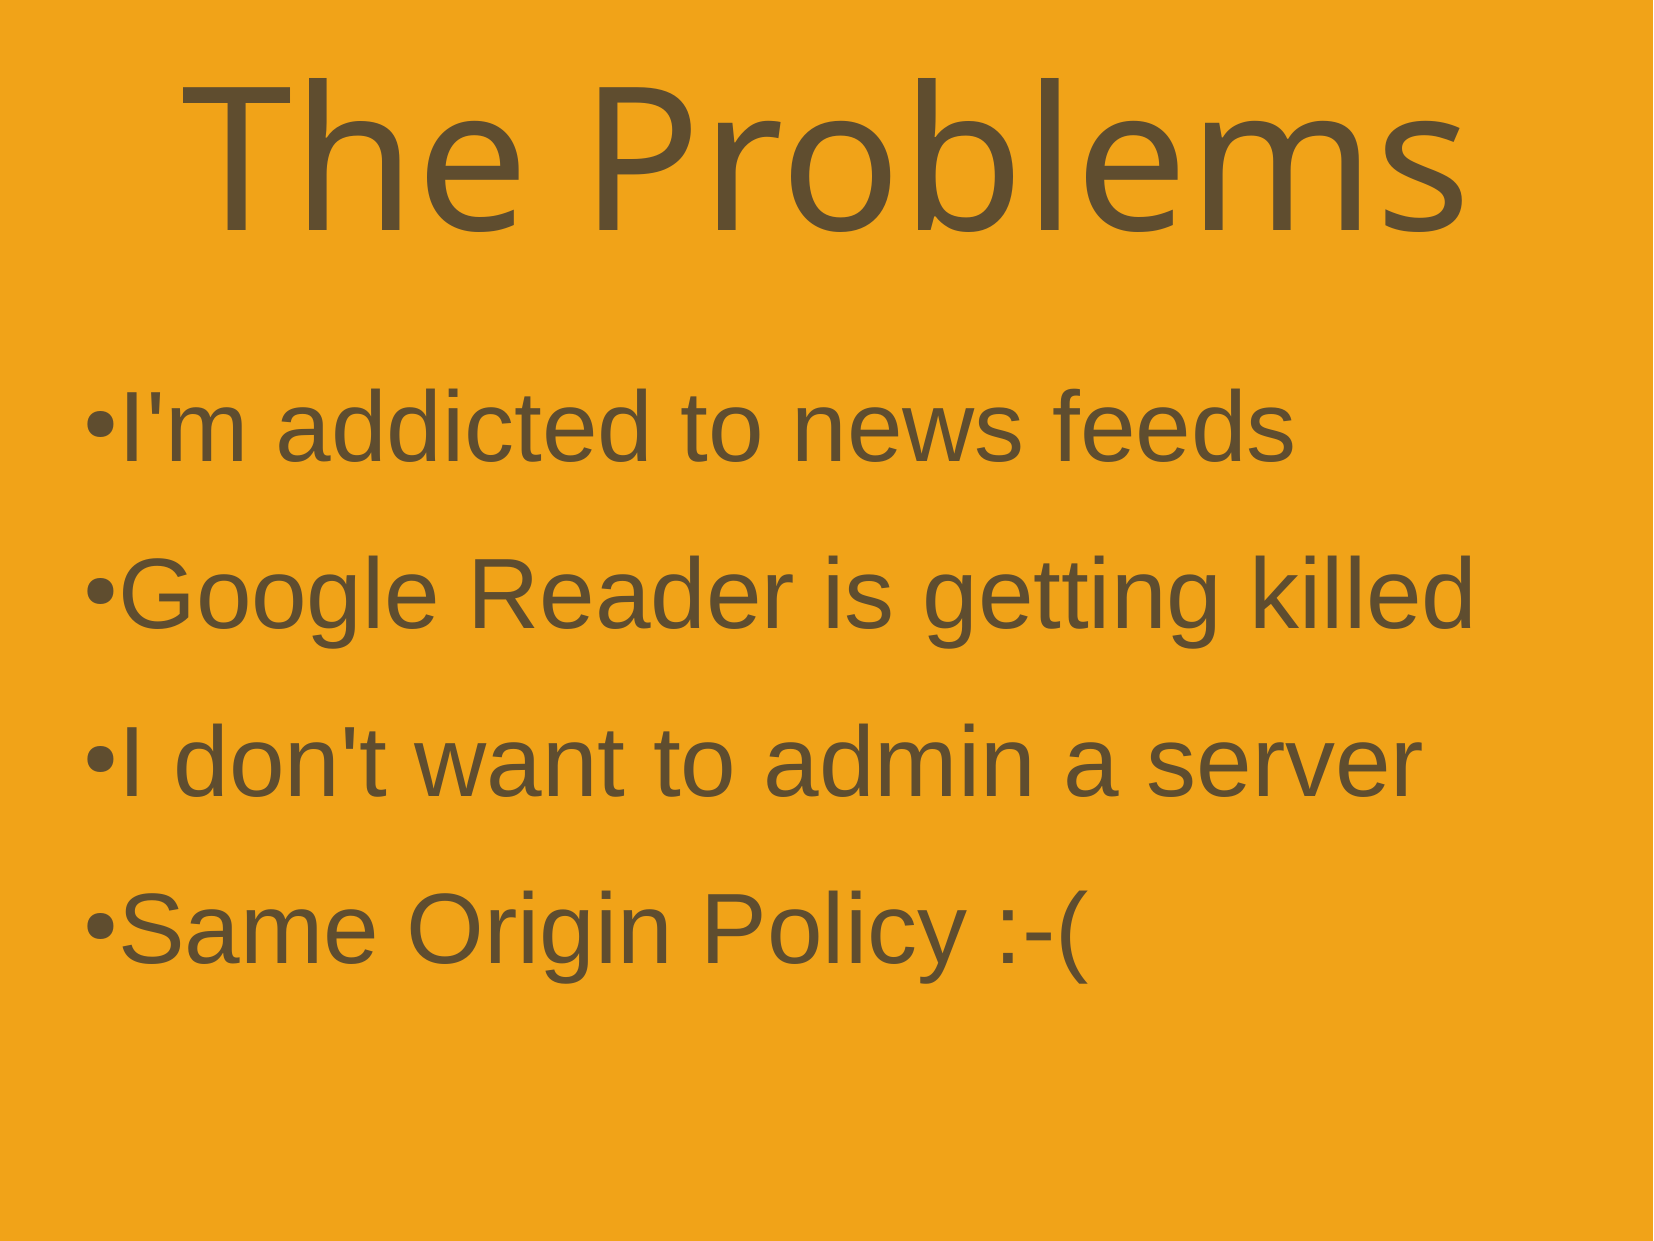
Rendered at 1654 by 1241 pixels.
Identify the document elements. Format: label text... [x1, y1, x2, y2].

subtitle I'm addicted to news feeds Google Reader is getting killed I don't want to admin a server Same Origin Policy :-( [82, 290, 1571, 1010]
title The Problems [82, 31, 1571, 275]
